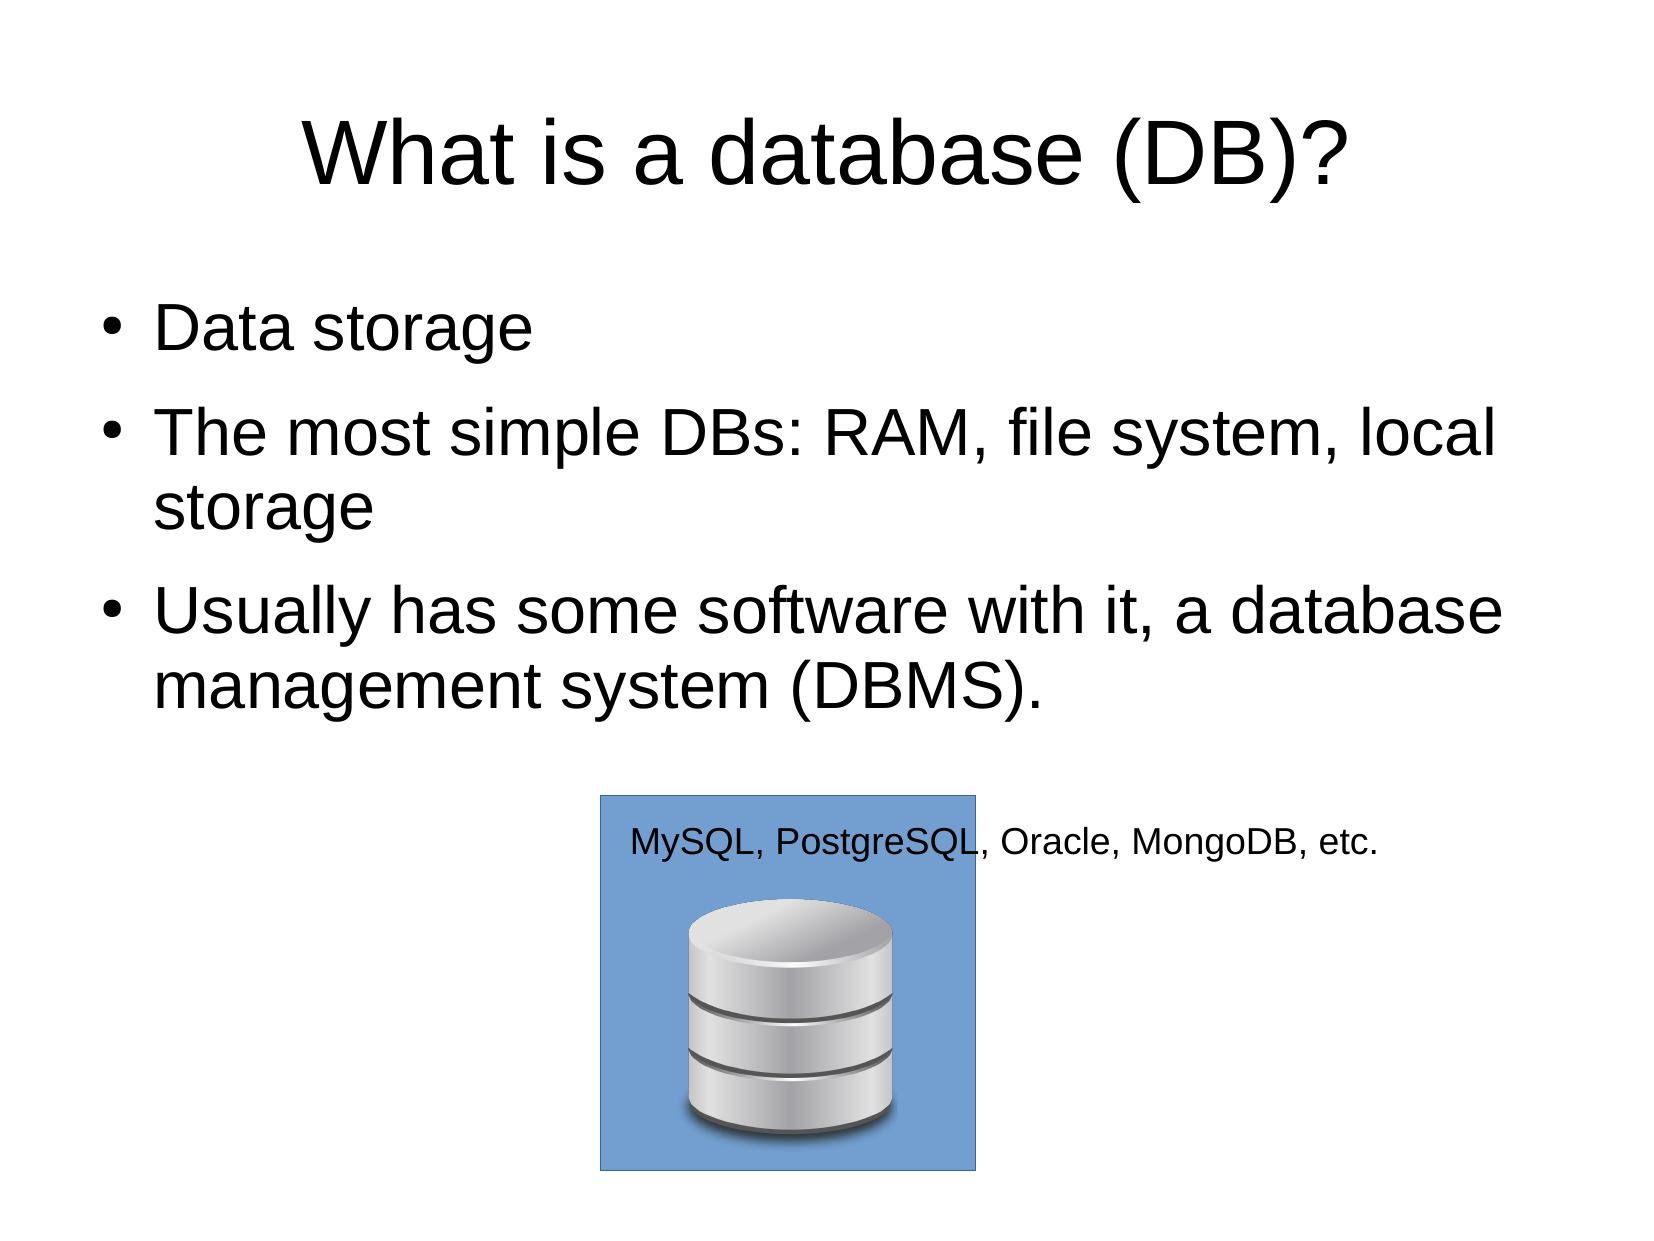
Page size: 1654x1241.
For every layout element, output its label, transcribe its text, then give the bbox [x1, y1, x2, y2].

list Data storage The most simple DBs: RAM, file system, local storage Usually has some software with it, a database management system (DBMS). [82, 290, 1571, 1010]
title What is a database (DB)? [82, 49, 1571, 257]
text_box [600, 1010, 976, 1171]
picture [675, 899, 906, 1156]
text_box MySQL, PostgreSQL, Oracle, MongoDB, etc. [615, 813, 1395, 871]
